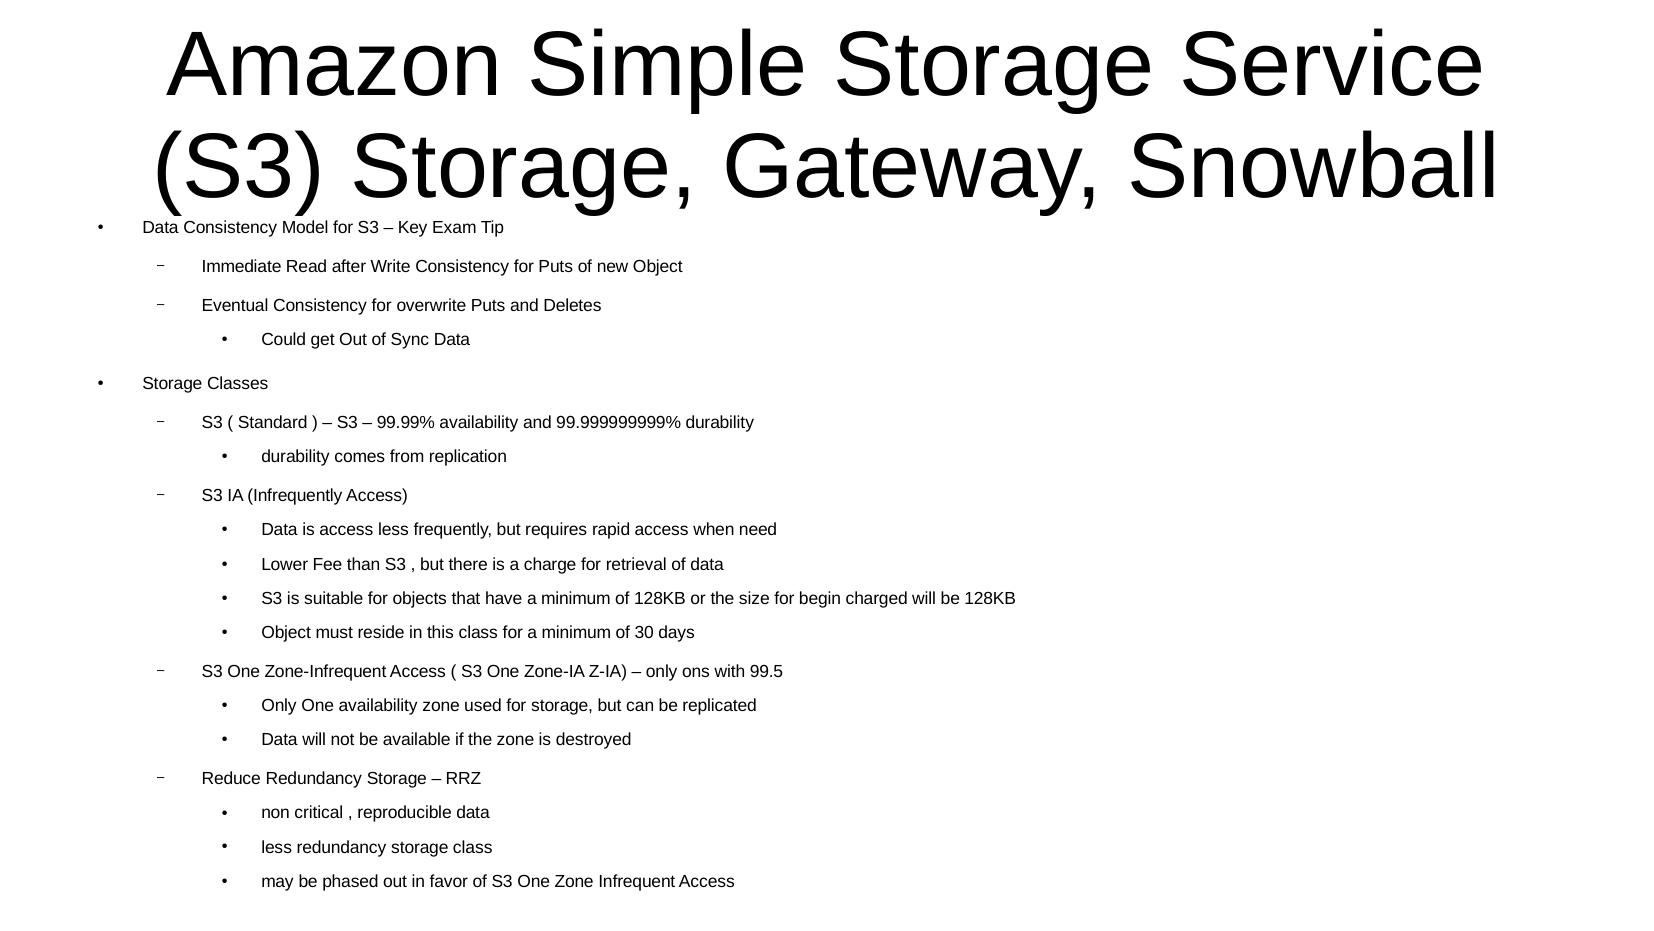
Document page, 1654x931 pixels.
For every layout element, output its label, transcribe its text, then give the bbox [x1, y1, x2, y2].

title Amazon Simple Storage Service (S3) Storage, Gateway, Snowball [82, 12, 1571, 217]
list Data Consistency Model for S3 – Key Exam Tip Immediate Read after Write Consistency for Puts of new Object Eventual Consistency for overwrite Puts and Deletes Could get Out of Sync Data Storage Classes S3 ( Standard ) – S3 – 99.99% availability and 99.999999999% durability durability comes from replication S3 IA (Infrequently Access) Data is access less frequently, but requires rapid access when need Lower Fee than S3 , but there is a charge for retrieval of data S3 is suitable for objects that have a minimum of 128KB or the size for begin charged will be 128KB Object must reside in this class for a minimum of 30 days S3 One Zone-Infrequent Access ( S3 One Zone-IA Z-IA) – only ons with 99.5 Only One availability zone used for storage, but can be replicated Data will not be available if the zone is destroyed Reduce Redundancy Storage – RRZ non critical , reproducible data less redundancy storage class may be phased out in favor of S3 One Zone Infrequent Access [82, 217, 1606, 901]
